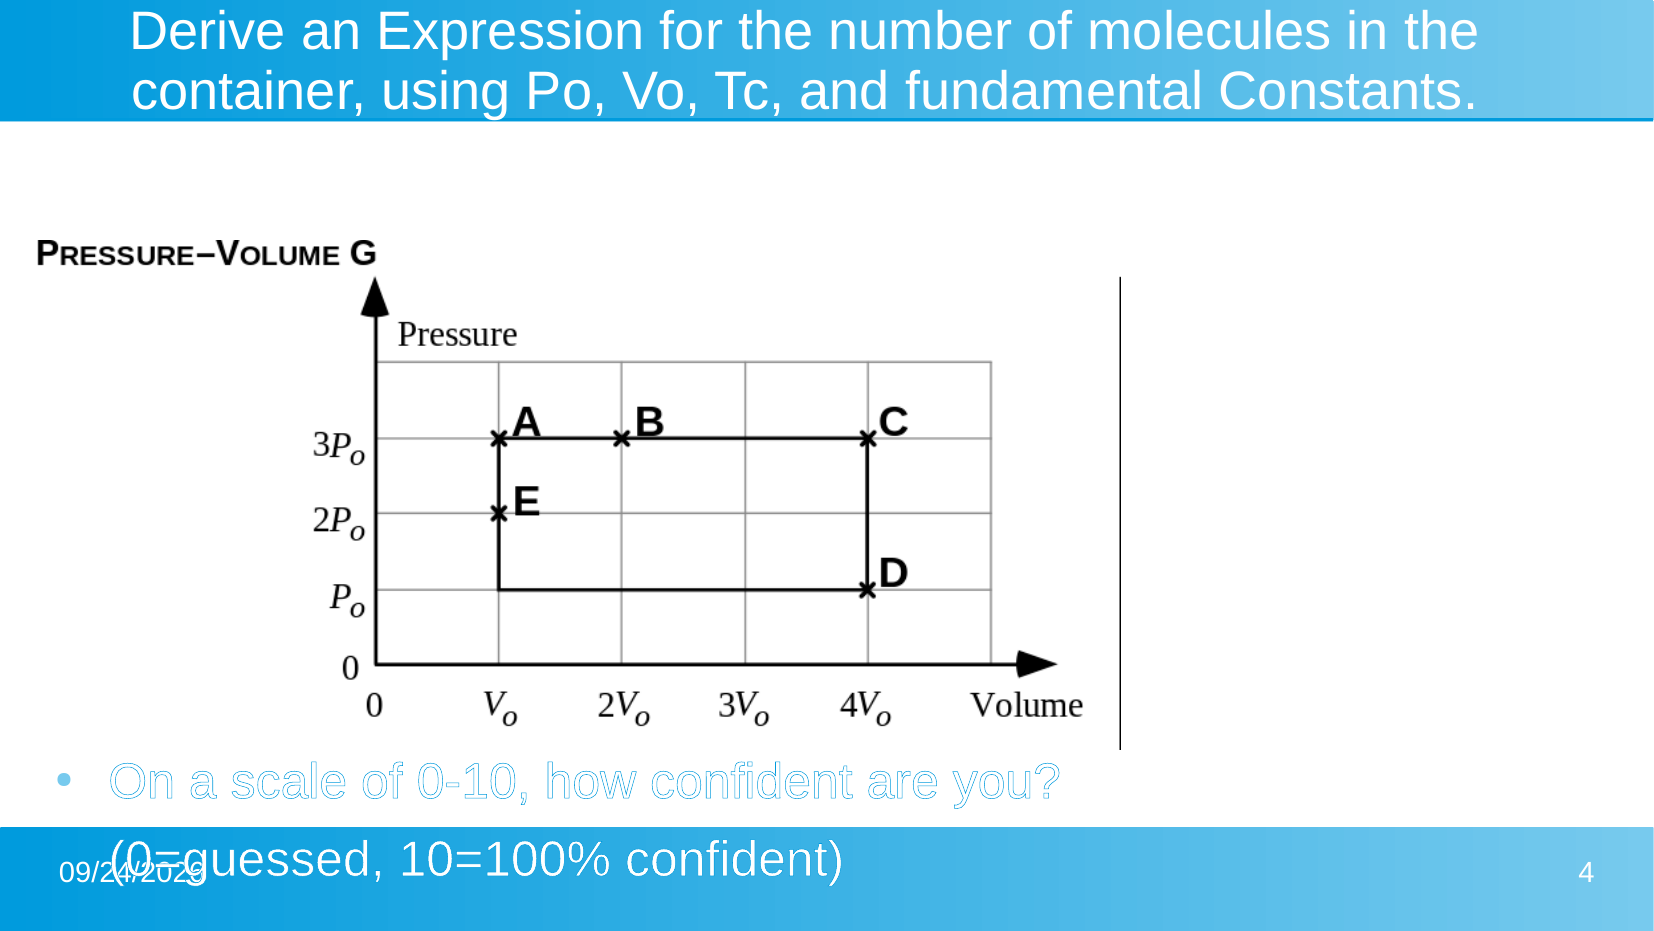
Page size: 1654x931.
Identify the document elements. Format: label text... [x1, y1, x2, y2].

list On a scale of 0-10, how confident are you? (0=guessed, 10=100% confident) [37, 675, 1573, 931]
picture [37, 240, 1121, 751]
title Derive an Expression for the number of molecules in the container, using Po, Vo, Tc, and fundamental Constants. [37, 0, 1573, 122]
